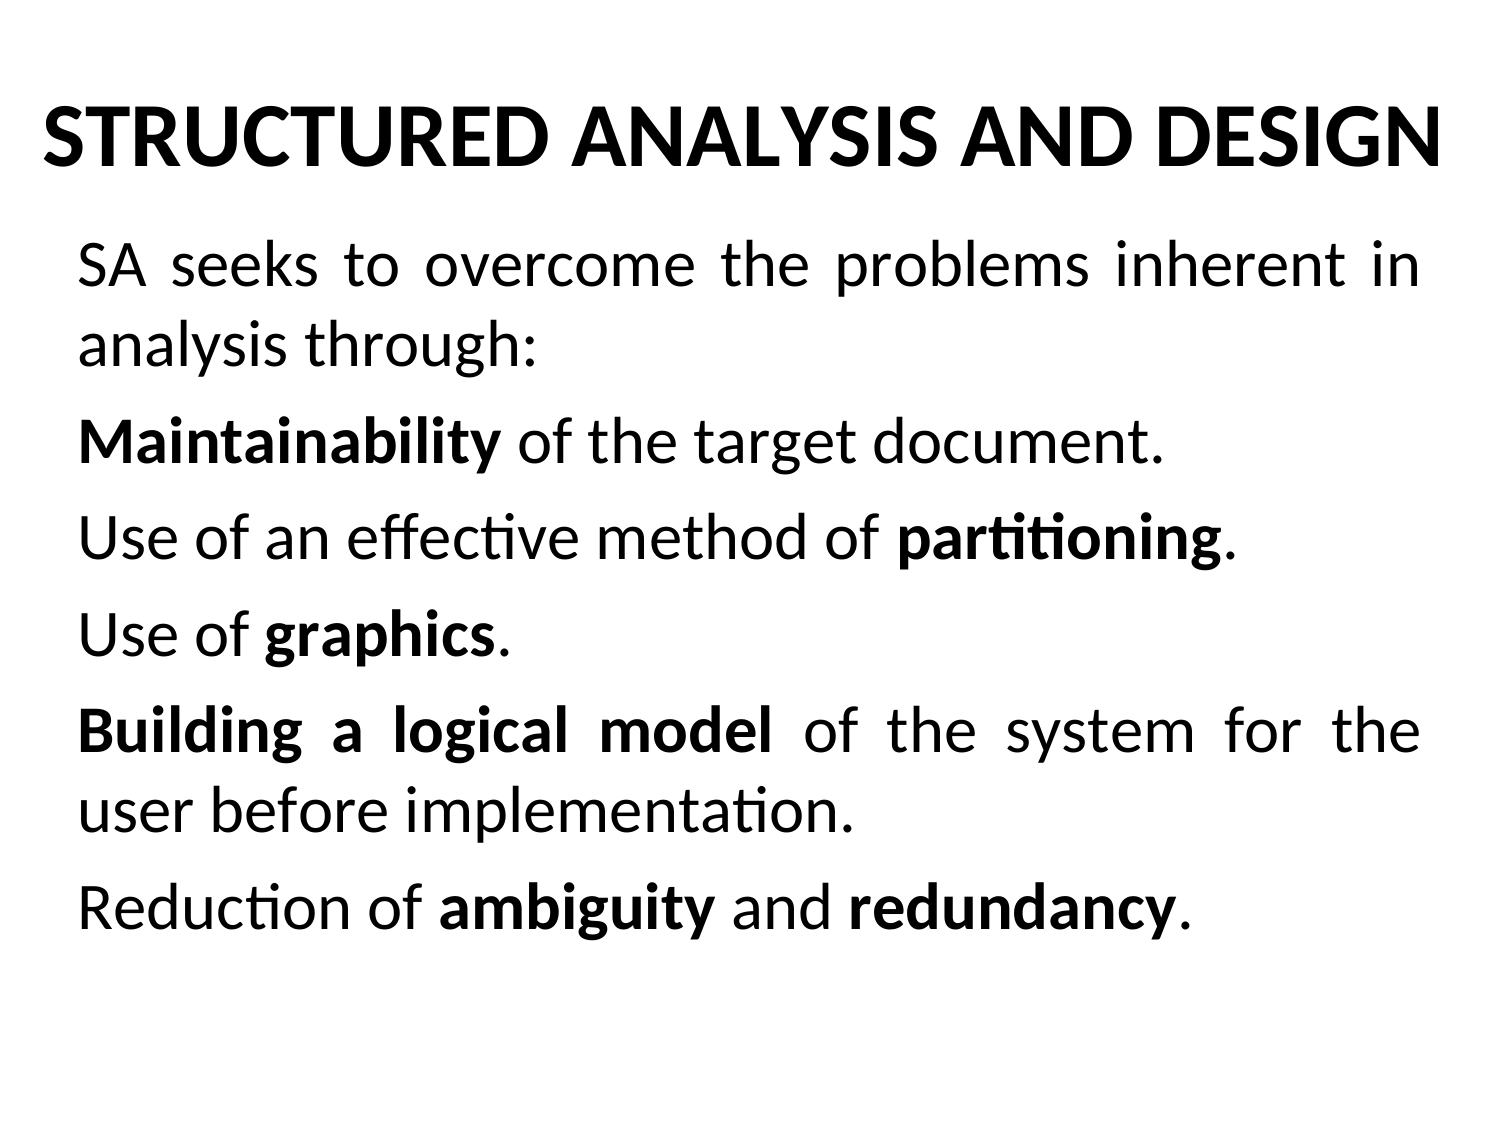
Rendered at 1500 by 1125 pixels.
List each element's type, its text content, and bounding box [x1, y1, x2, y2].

subtitle SA seeks to overcome the problems inherent in analysis through: Maintainability of the target document. Use of an effective method of partitioning. Use of graphics. Building a logical model of the system for the user before implementation. Reduction of ambiguity and redundancy. [62, 212, 1438, 1088]
title STRUCTURED ANALYSIS AND DESIGN [0, 21, 1488, 238]
